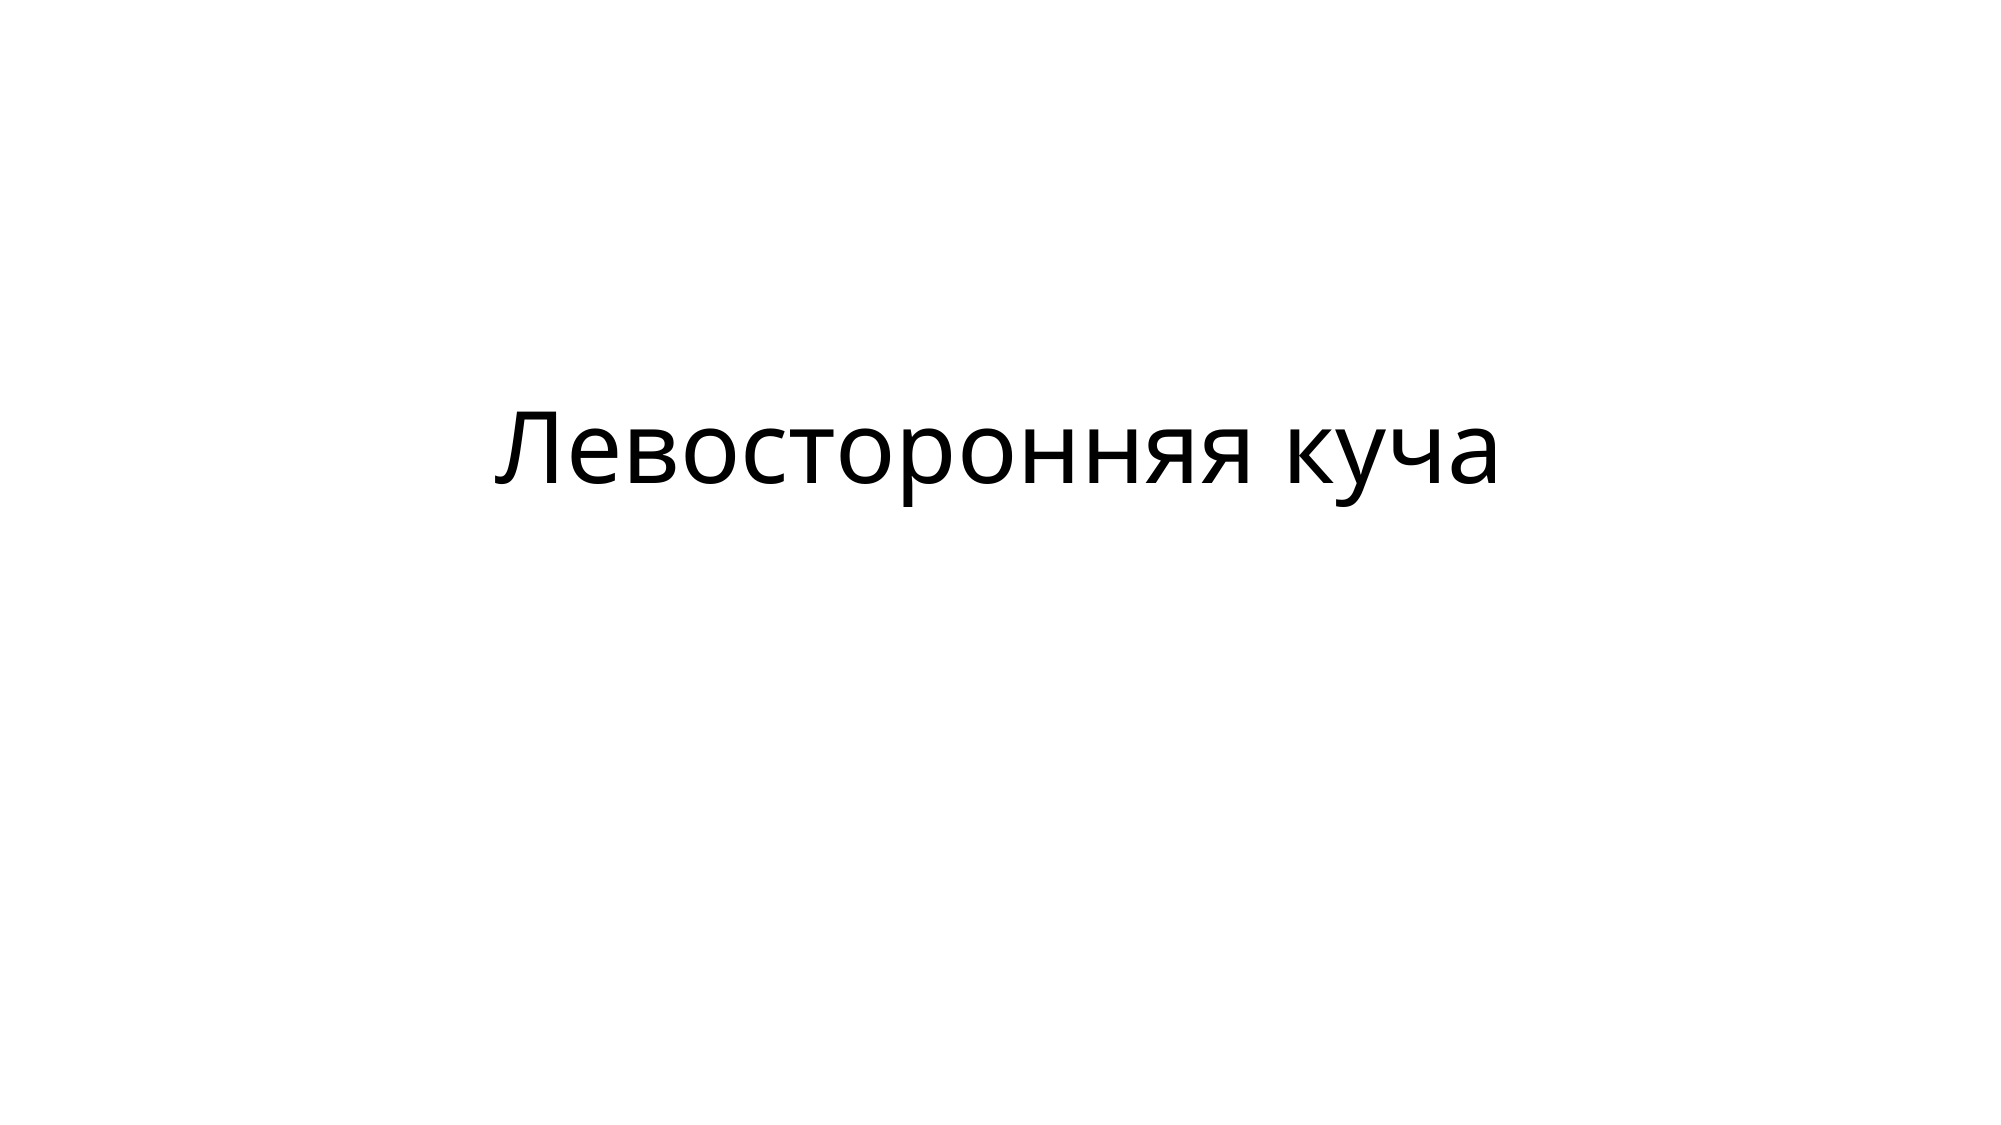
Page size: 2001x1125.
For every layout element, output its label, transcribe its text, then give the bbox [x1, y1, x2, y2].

text_box Левосторонняя куча [19, 172, 1981, 591]
